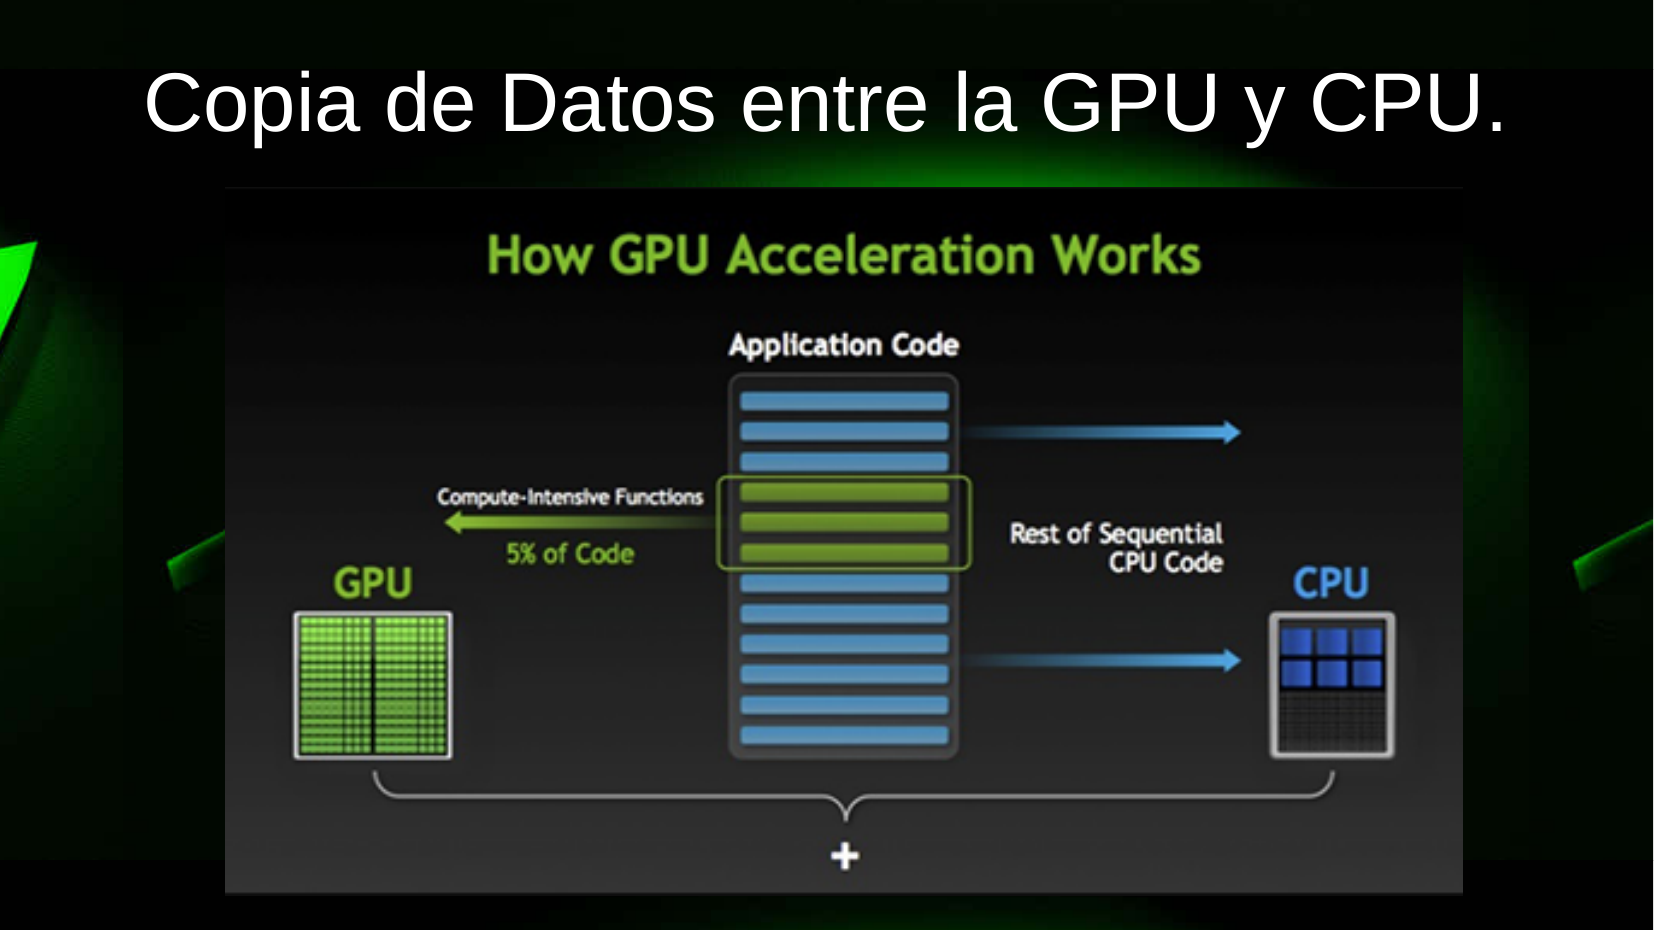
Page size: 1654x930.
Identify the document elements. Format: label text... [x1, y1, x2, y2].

picture [0, 0, 1654, 930]
title Copia de Datos entre la GPU y CPU. [82, 21, 1571, 208]
